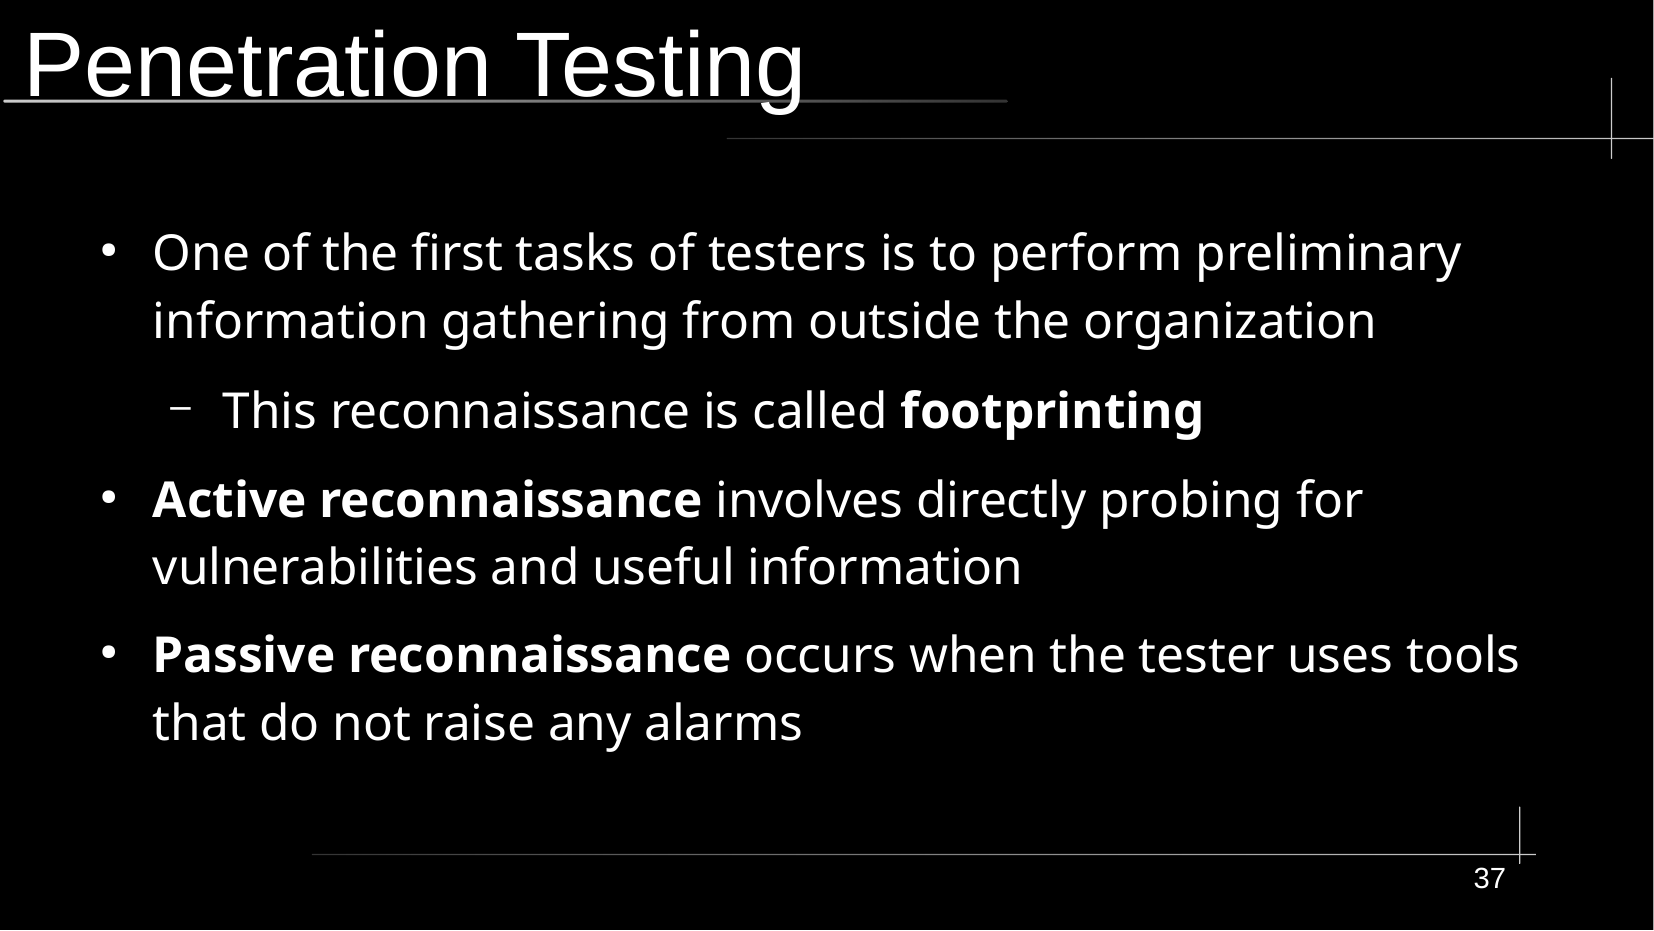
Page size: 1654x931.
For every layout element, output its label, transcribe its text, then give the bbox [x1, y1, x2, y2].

title Penetration Testing [23, 11, 1589, 119]
list One of the first tasks of testers is to perform preliminary information gathering from outside the organization This reconnaissance is called footprinting Active reconnaissance involves directly probing for vulnerabilities and useful information Passive reconnaissance occurs when the tester uses tools that do not raise any alarms [82, 217, 1571, 758]
